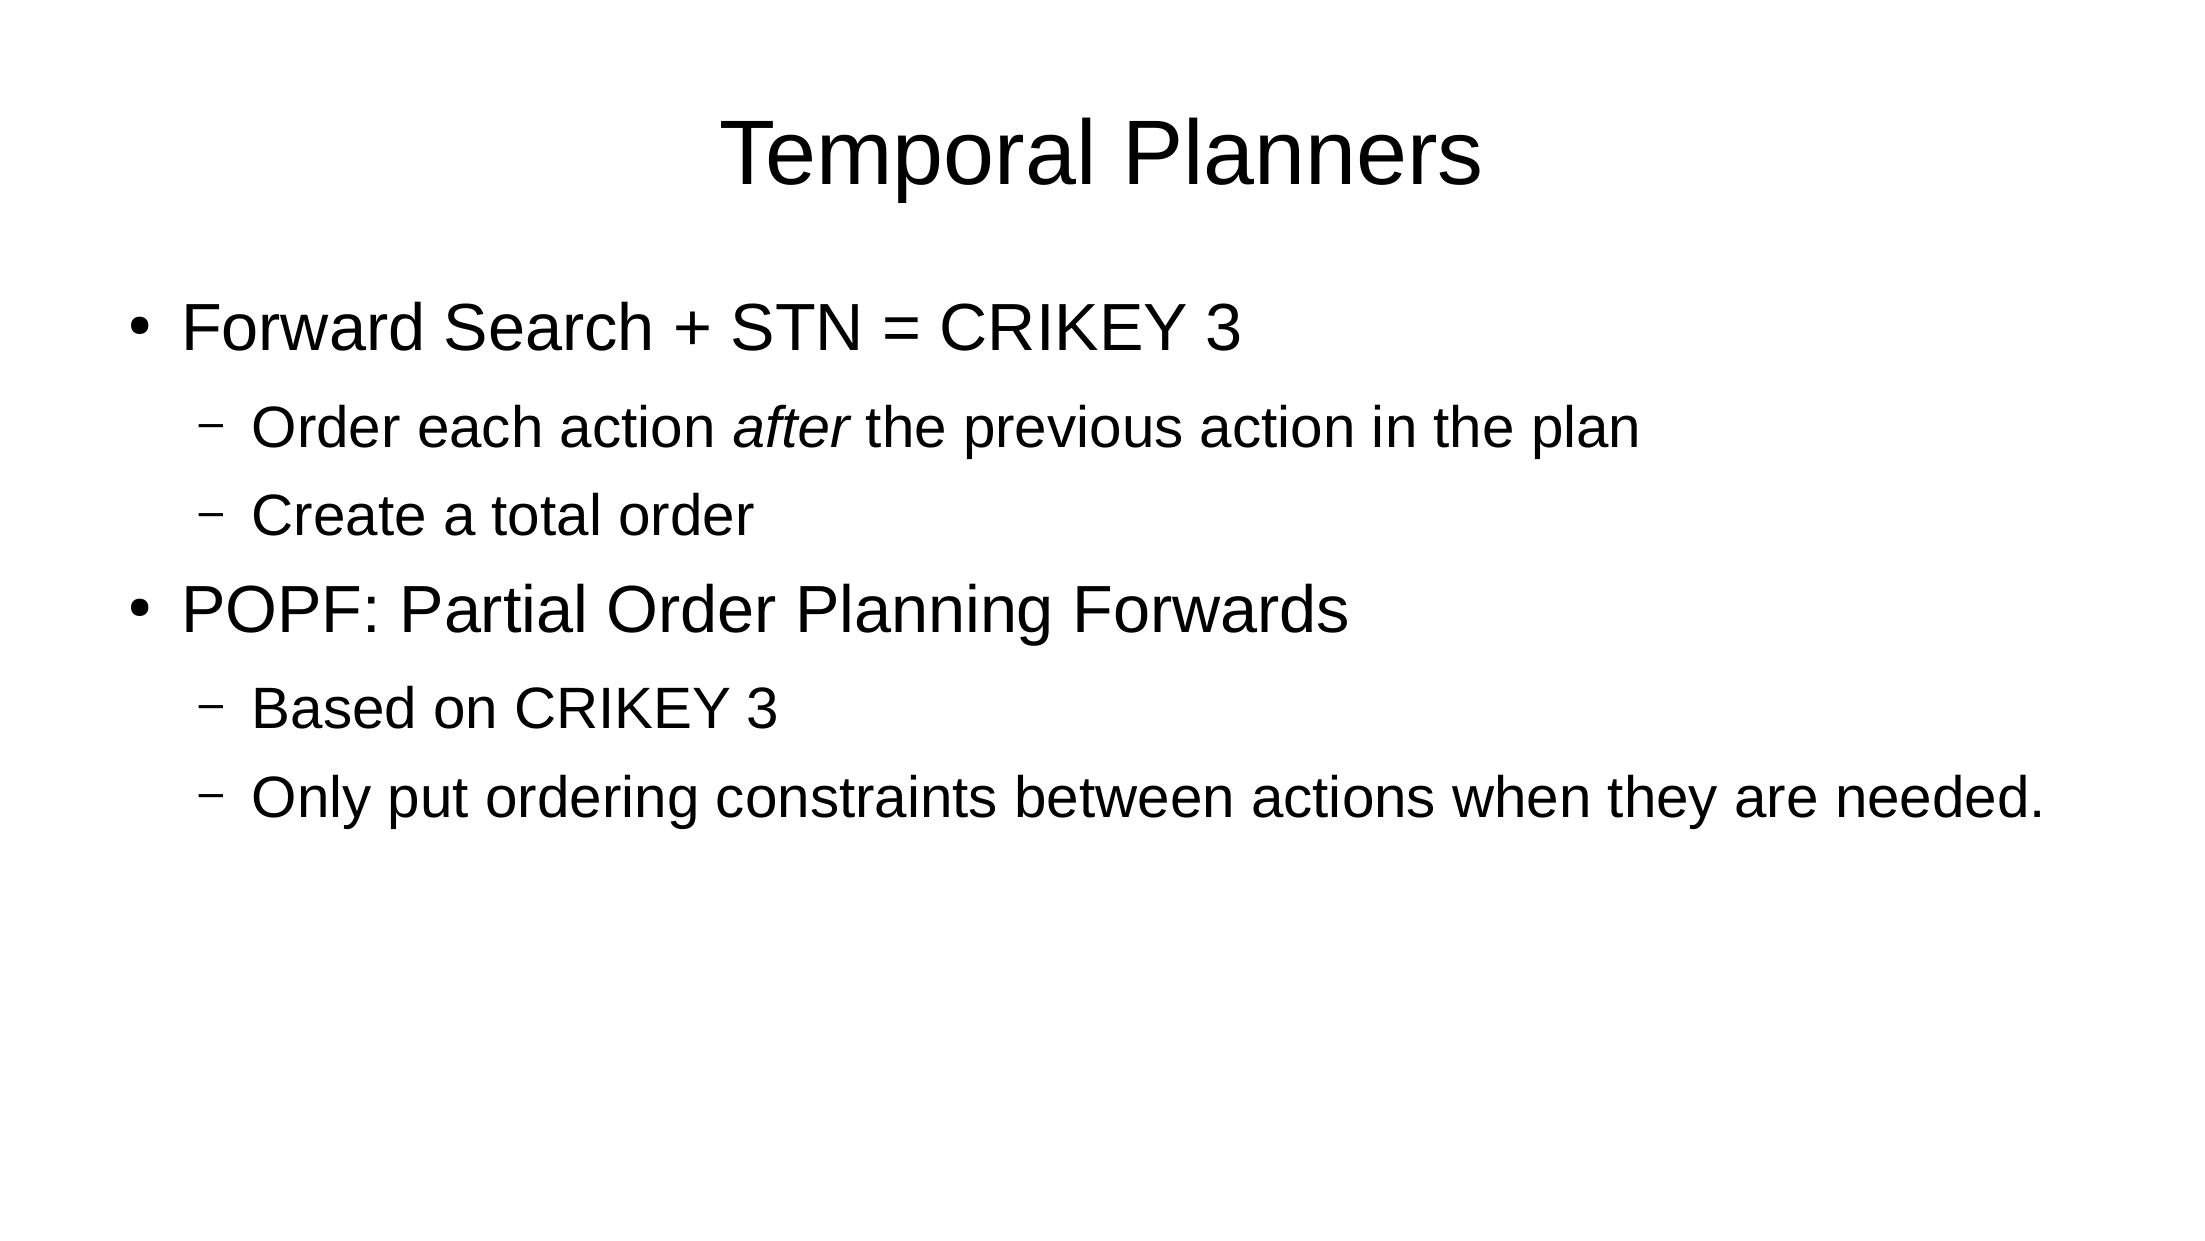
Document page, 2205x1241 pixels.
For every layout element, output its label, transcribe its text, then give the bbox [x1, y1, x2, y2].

list Forward Search + STN = CRIKEY 3 Order each action after the previous action in the plan Create a total order POPF: Partial Order Planning Forwards Based on CRIKEY 3 Only put ordering constraints between actions when they are needed. [110, 290, 2051, 1010]
title Temporal Planners [110, 49, 2095, 257]
